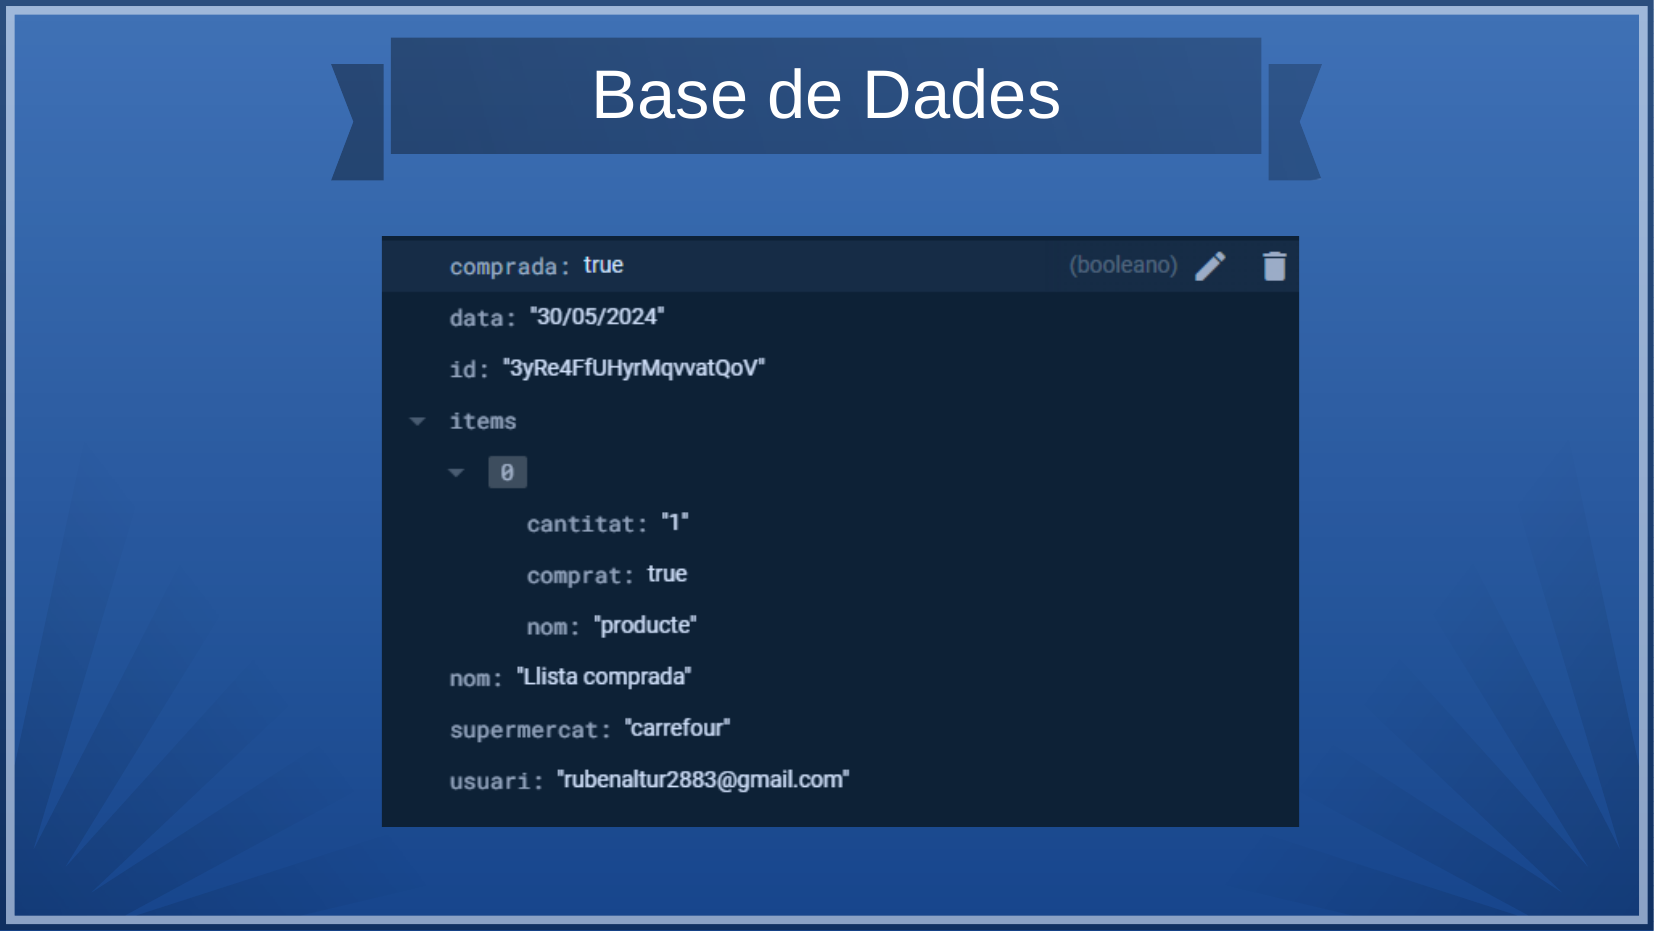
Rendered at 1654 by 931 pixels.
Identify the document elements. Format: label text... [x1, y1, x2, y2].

picture [381, 236, 1300, 827]
title Base de Dades [389, 35, 1264, 154]
